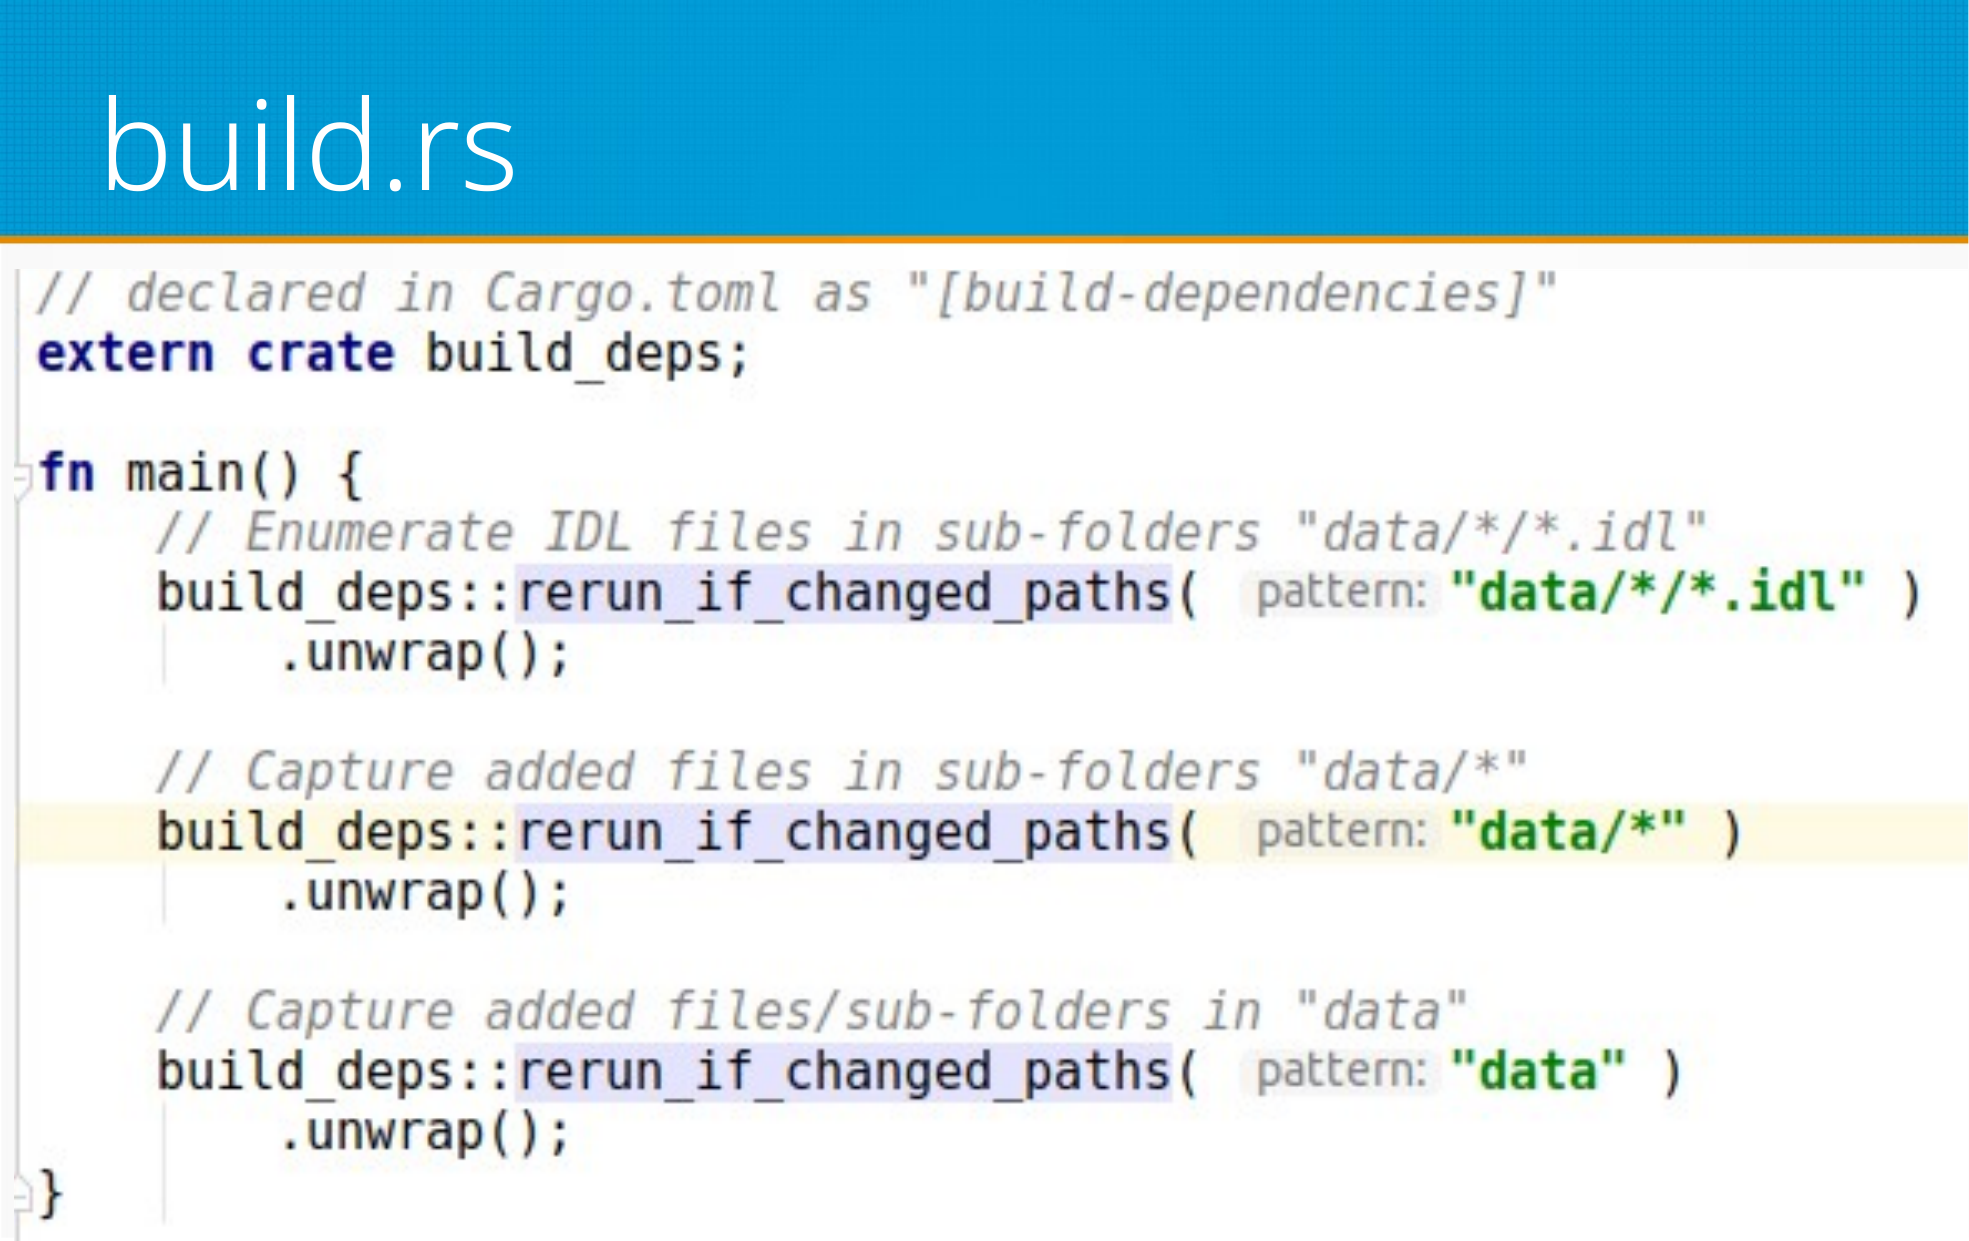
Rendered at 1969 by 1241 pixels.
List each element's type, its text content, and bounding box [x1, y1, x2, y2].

title build.rs [98, 19, 1870, 227]
picture [0, 233, 1969, 1241]
